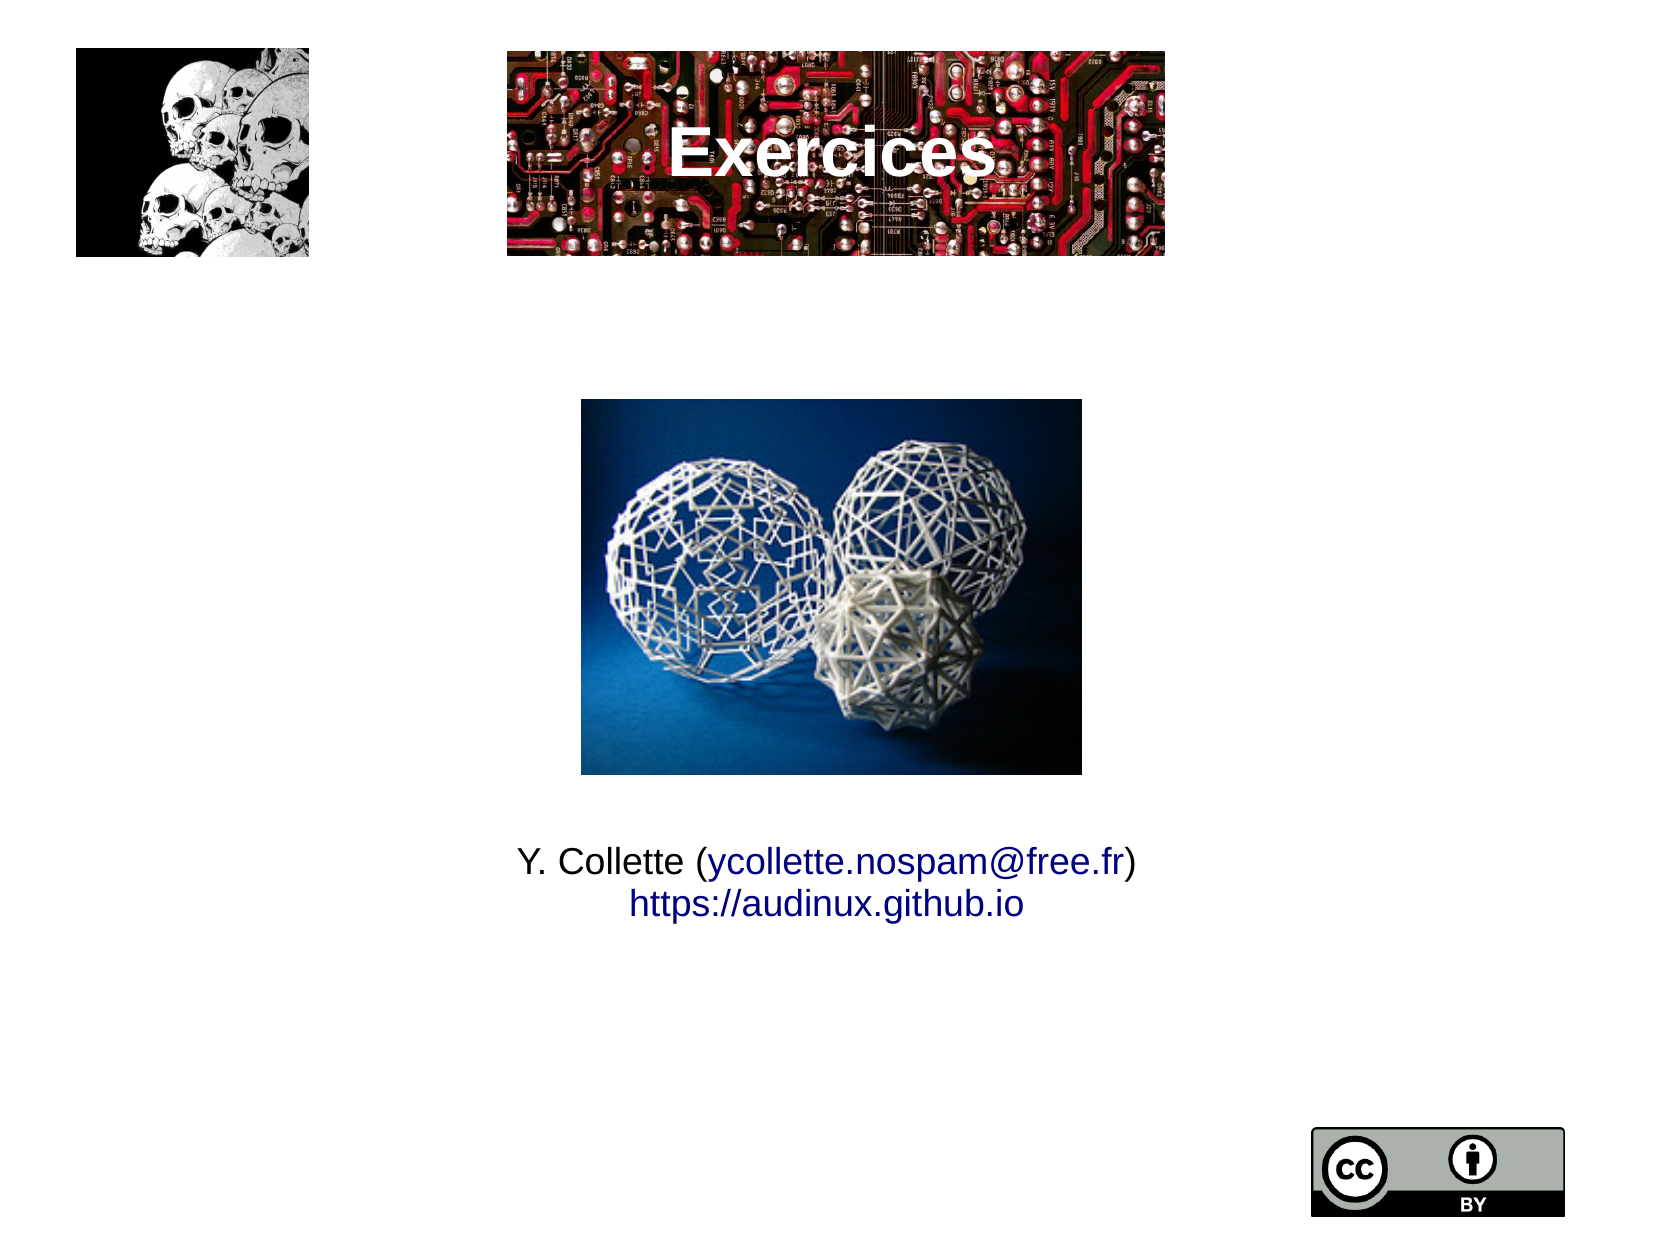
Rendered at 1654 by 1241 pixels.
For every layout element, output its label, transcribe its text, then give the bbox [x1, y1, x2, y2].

picture [76, 48, 309, 257]
text_box Y. Collette (ycollette.nospam@free.fr) https://audinux.github.io [496, 832, 1158, 932]
picture [581, 399, 1082, 775]
picture [507, 51, 1165, 256]
picture [1311, 1127, 1565, 1217]
text_box Exercices [653, 104, 1052, 278]
